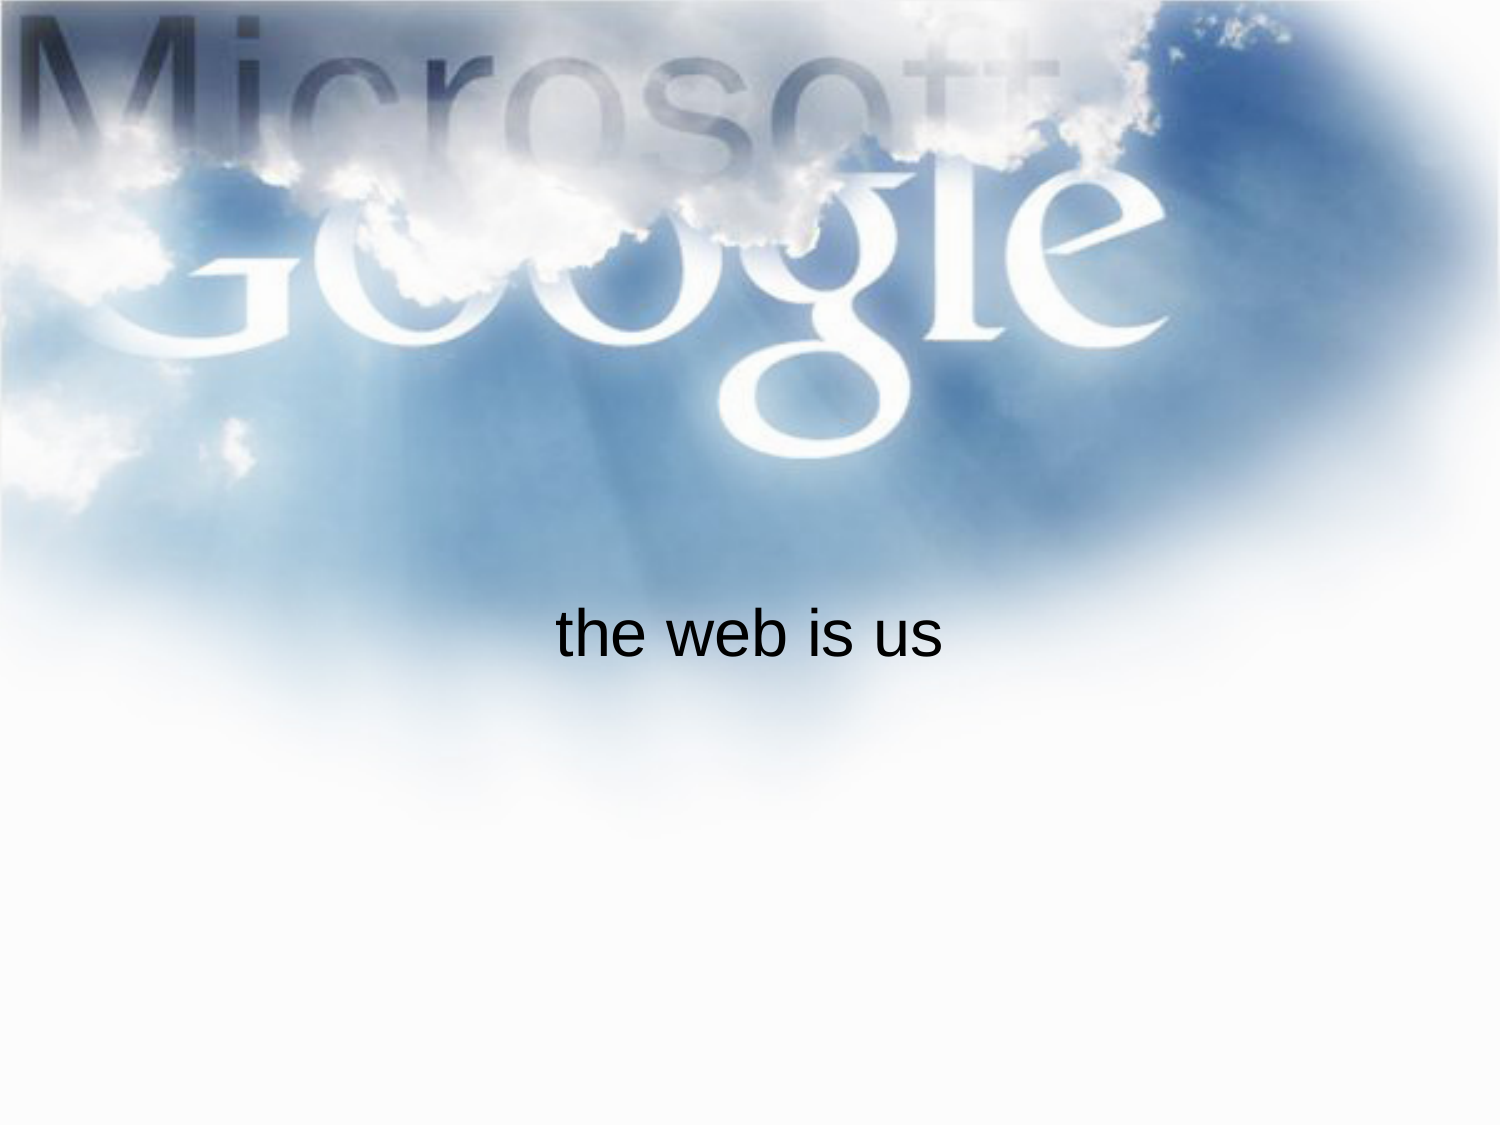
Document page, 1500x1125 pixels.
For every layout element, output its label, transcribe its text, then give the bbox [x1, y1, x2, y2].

picture [0, 0, 1500, 1125]
subtitle the web is us [75, 269, 1426, 998]
